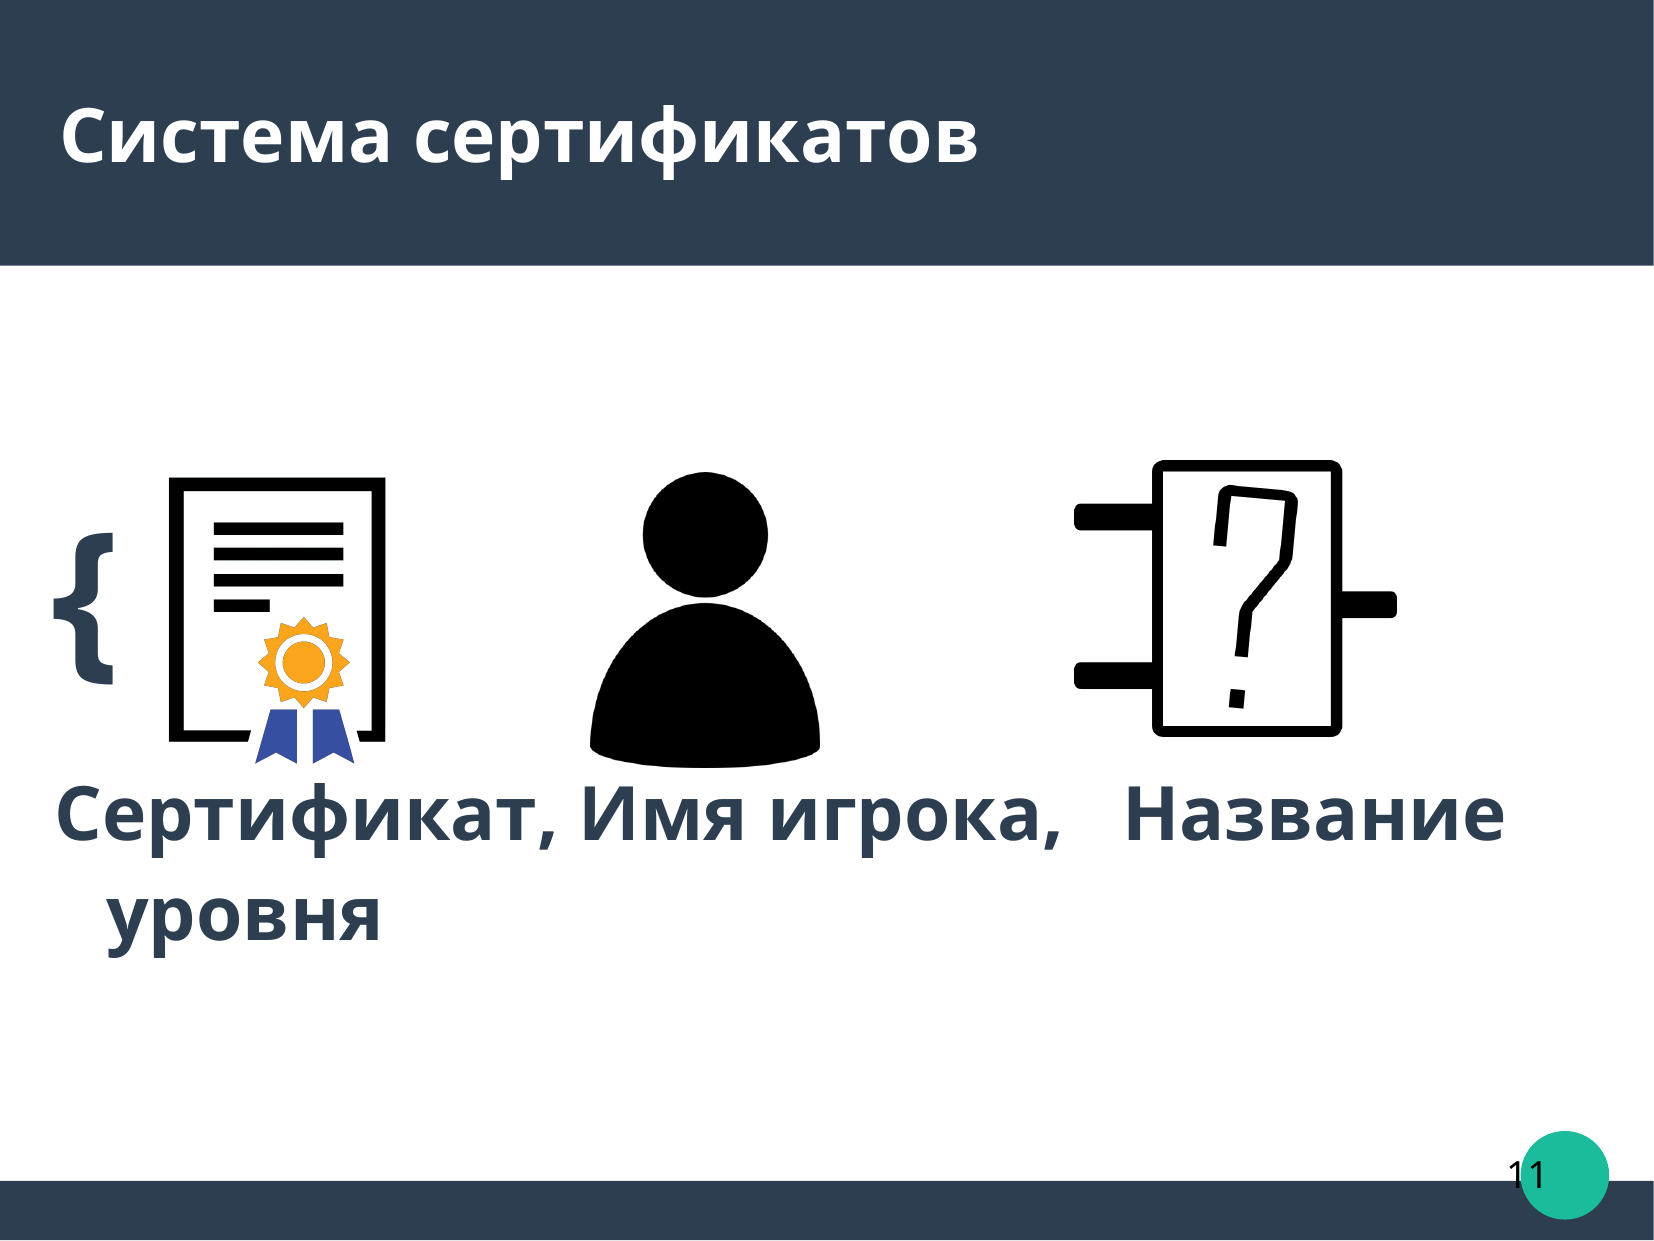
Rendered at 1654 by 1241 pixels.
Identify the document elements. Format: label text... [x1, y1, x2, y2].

title Система сертификатов [59, 49, 1595, 207]
picture [129, 472, 426, 768]
picture [1074, 460, 1397, 737]
list { } [35, 460, 1654, 756]
text_box Сертификат, Имя игрока, Название уровня [35, 755, 1571, 1040]
picture [590, 472, 820, 768]
